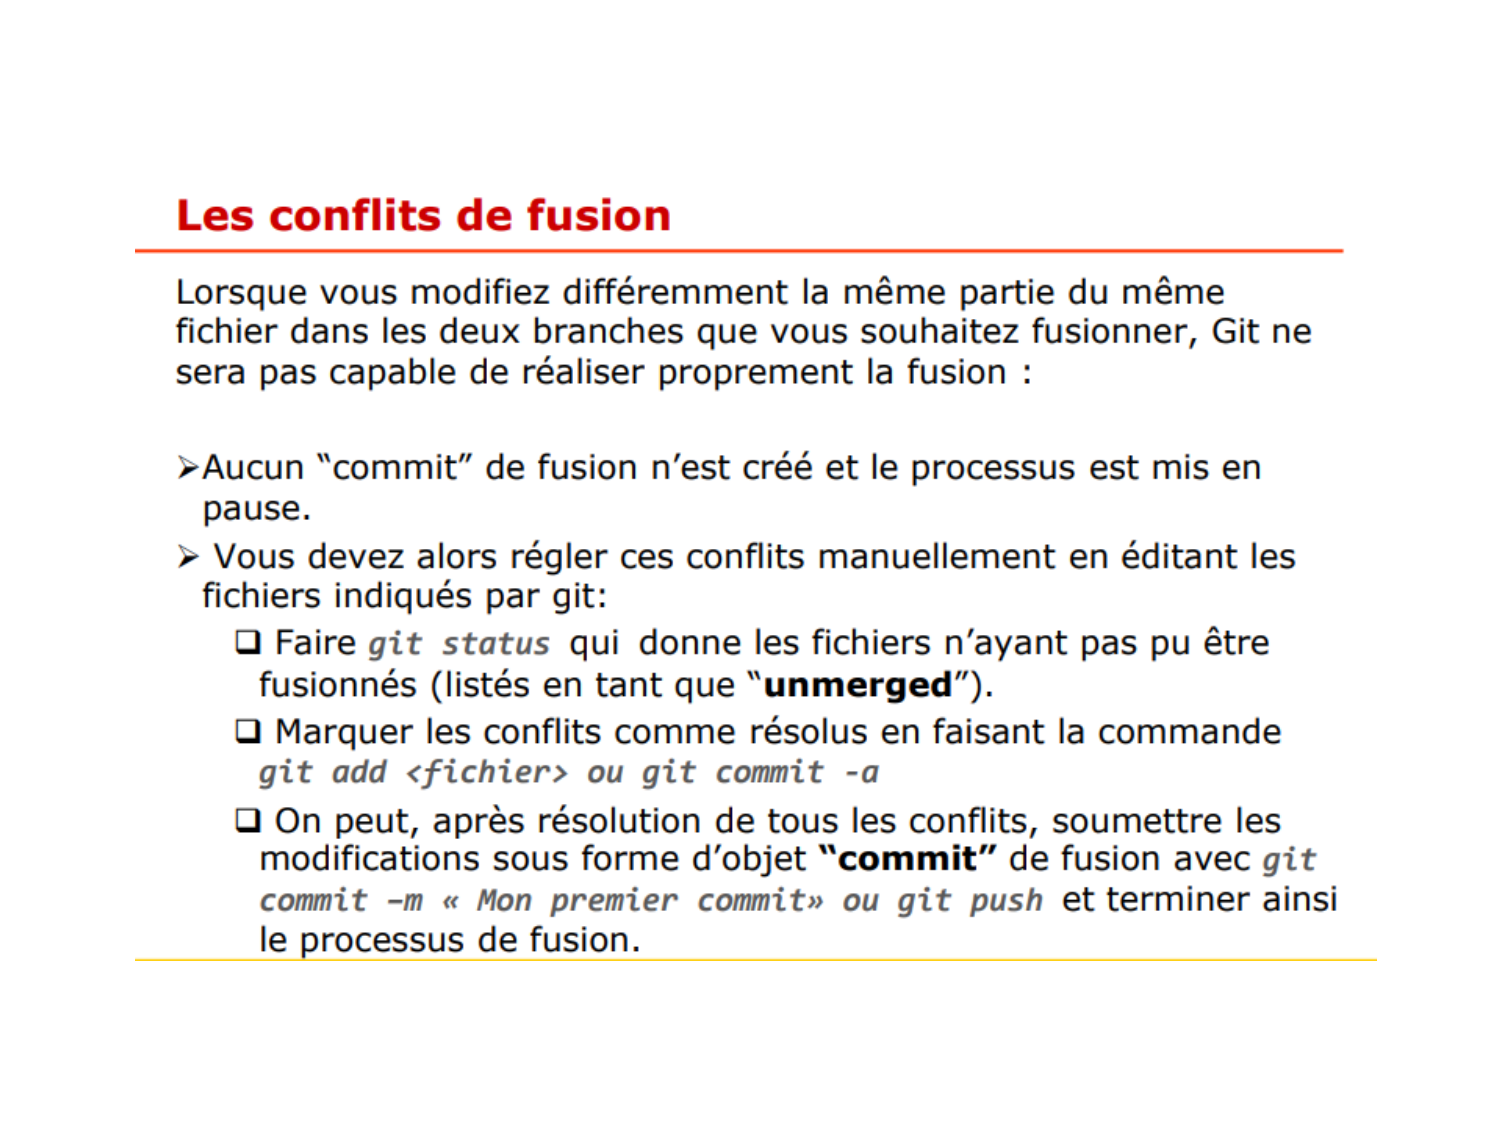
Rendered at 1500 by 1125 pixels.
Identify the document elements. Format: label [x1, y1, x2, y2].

picture [135, 171, 1377, 961]
